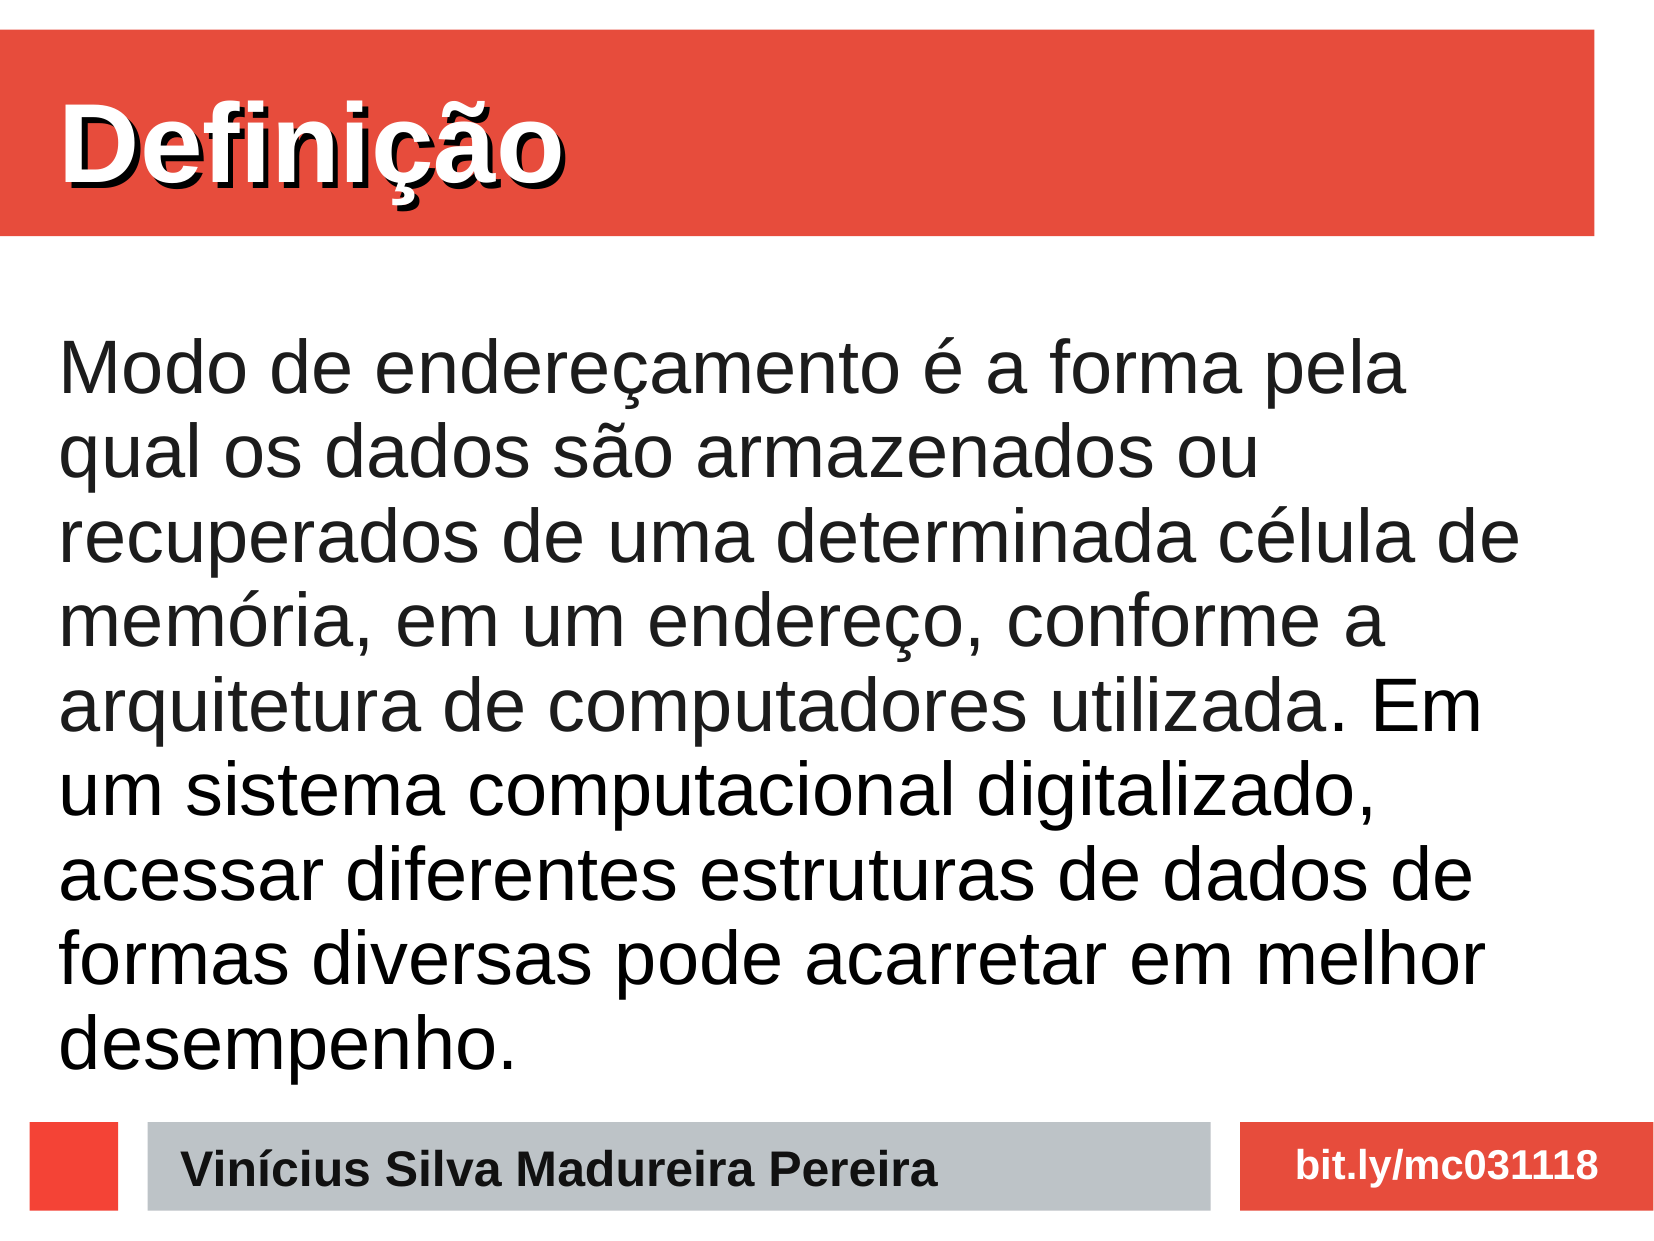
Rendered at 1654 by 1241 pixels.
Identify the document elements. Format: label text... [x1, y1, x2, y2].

list Modo de endereçamento é a forma pela qual os dados são armazenados ou recuperados de uma determinada célula de memória, em um endereço, conforme a arquitetura de computadores utilizada. Em um sistema computacional digitalizado, acessar diferentes estruturas de dados de formas diversas pode acarretar em melhor desempenho. [59, 324, 1565, 1093]
text_box bit.ly/mc031118 [1228, 1133, 1654, 1205]
title Definição [59, 59, 1595, 207]
text_box Vinícius Silva Madureira Pereira [165, 1133, 1170, 1205]
